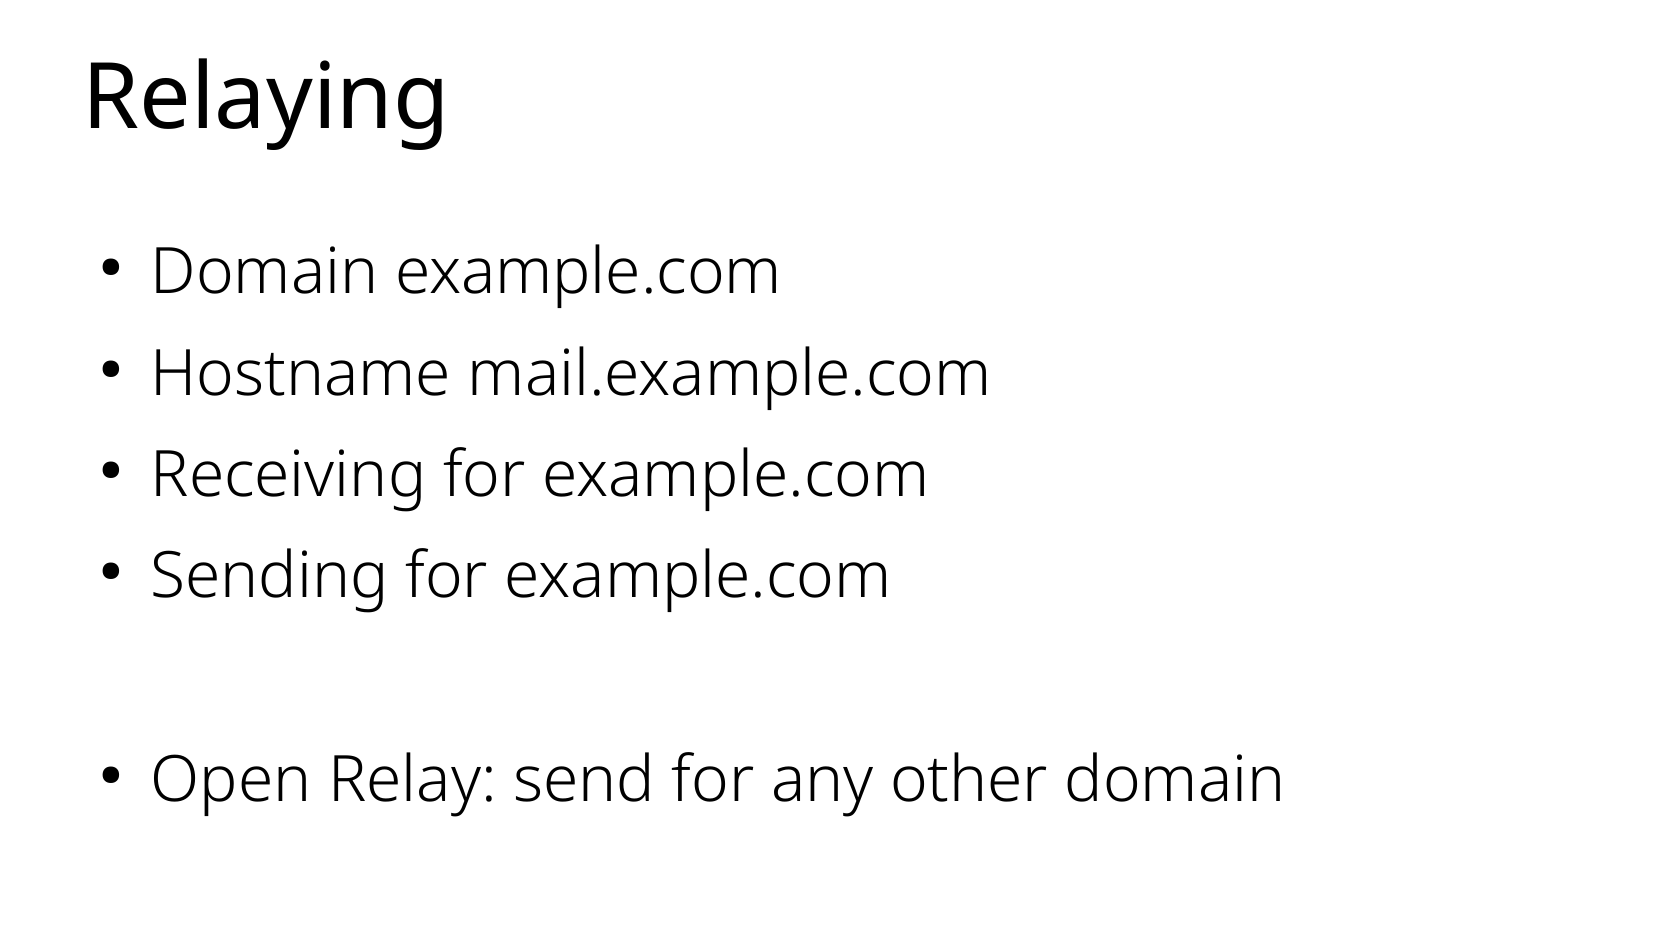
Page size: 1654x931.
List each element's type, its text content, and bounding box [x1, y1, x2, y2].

title Relaying [82, 37, 1571, 150]
list Domain example.com Hostname mail.example.com Receiving for example.com Sending for example.com Open Relay: send for any other domain [82, 224, 1571, 825]
